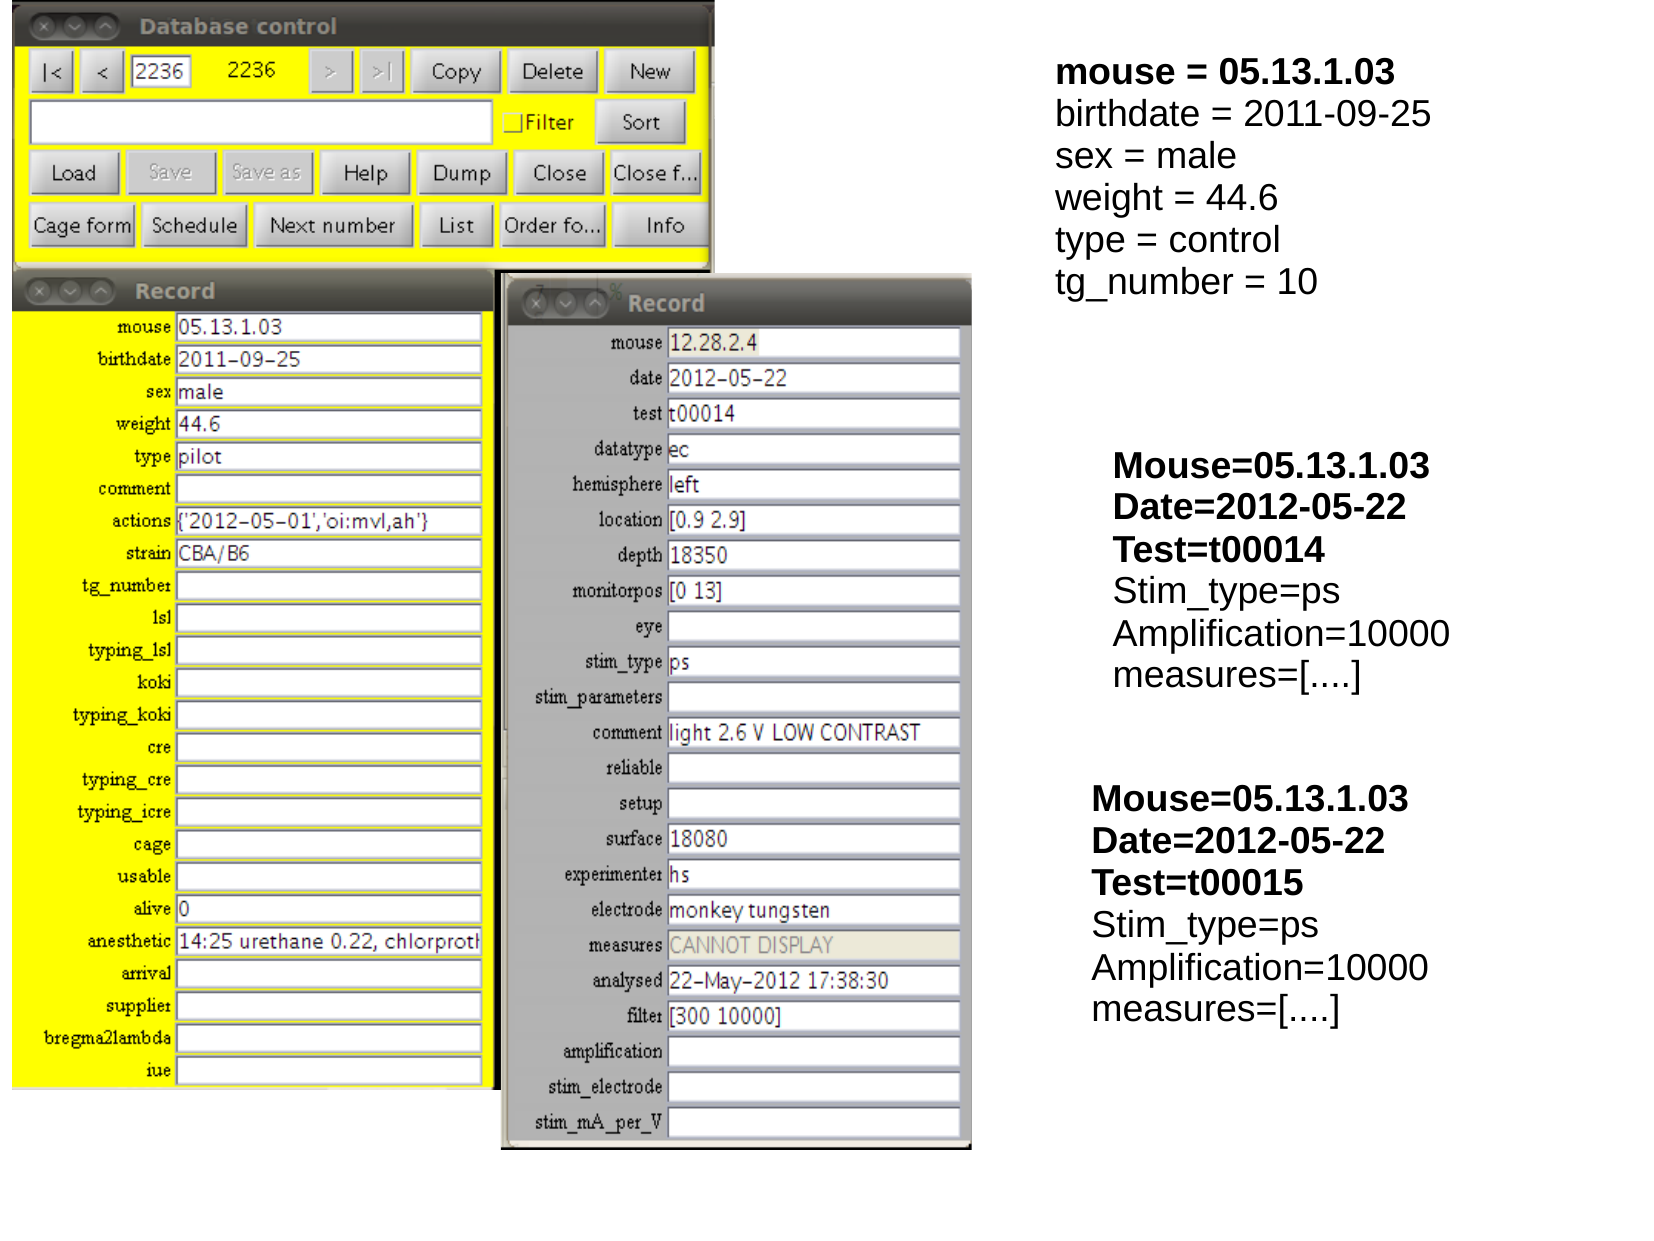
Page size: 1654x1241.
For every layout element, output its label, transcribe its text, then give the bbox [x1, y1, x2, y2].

text_box Mouse=05.13.1.03 Date=2012-05-22 Test=t00015 Stim_type=ps Amplification=10000 measures=[....] [1076, 770, 1445, 1038]
text_box mouse = 05.13.1.03 birthdate = 2011-09-25 sex = male weight = 44.6 type = control tg_number = 10 [1040, 42, 1447, 352]
picture [12, 0, 972, 1150]
text_box Mouse=05.13.1.03 Date=2012-05-22 Test=t00014 Stim_type=ps Amplification=10000 measures=[....] [1098, 436, 1466, 704]
